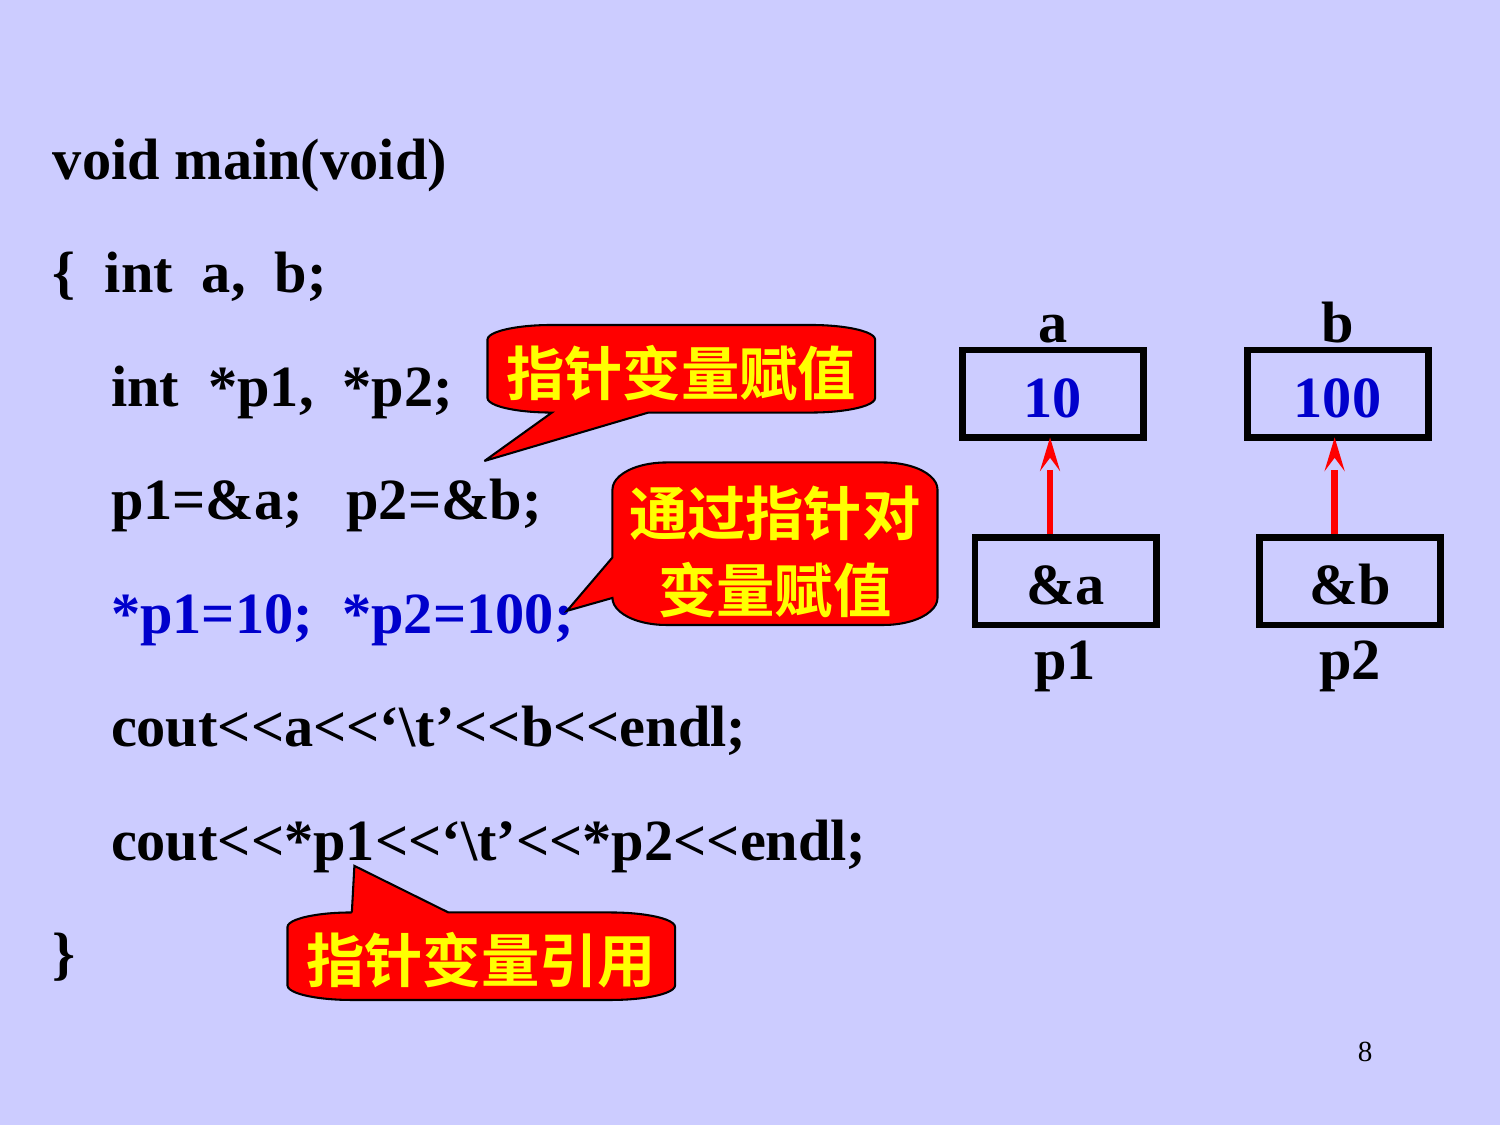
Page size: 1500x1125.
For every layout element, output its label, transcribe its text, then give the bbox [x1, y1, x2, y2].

text_box 10 [962, 350, 1144, 431]
text_box p1 [974, 619, 1157, 694]
text_box 指针变量赋值 [484, 324, 876, 461]
text_box b [1247, 275, 1429, 350]
text_box void main(void) { int a, b; int *p1, *p2; p1=&a; p2=&b; *p1=10; *p2=100; cout<<a<<‘\t’<<b<<endl; cout<<*p1<<‘\t’<<*p2<<endl; } [50, 112, 926, 987]
text_box &b [1259, 537, 1441, 619]
text_box p2 [1259, 619, 1441, 694]
text_box 指针变量引用 [287, 865, 676, 1000]
text_box <编号> [1074, 1025, 1388, 1101]
text_box 100 [1247, 350, 1429, 431]
text_box 通过指针对变量赋值 [566, 462, 938, 625]
text_box a [962, 275, 1144, 350]
text_box &a [974, 537, 1157, 619]
